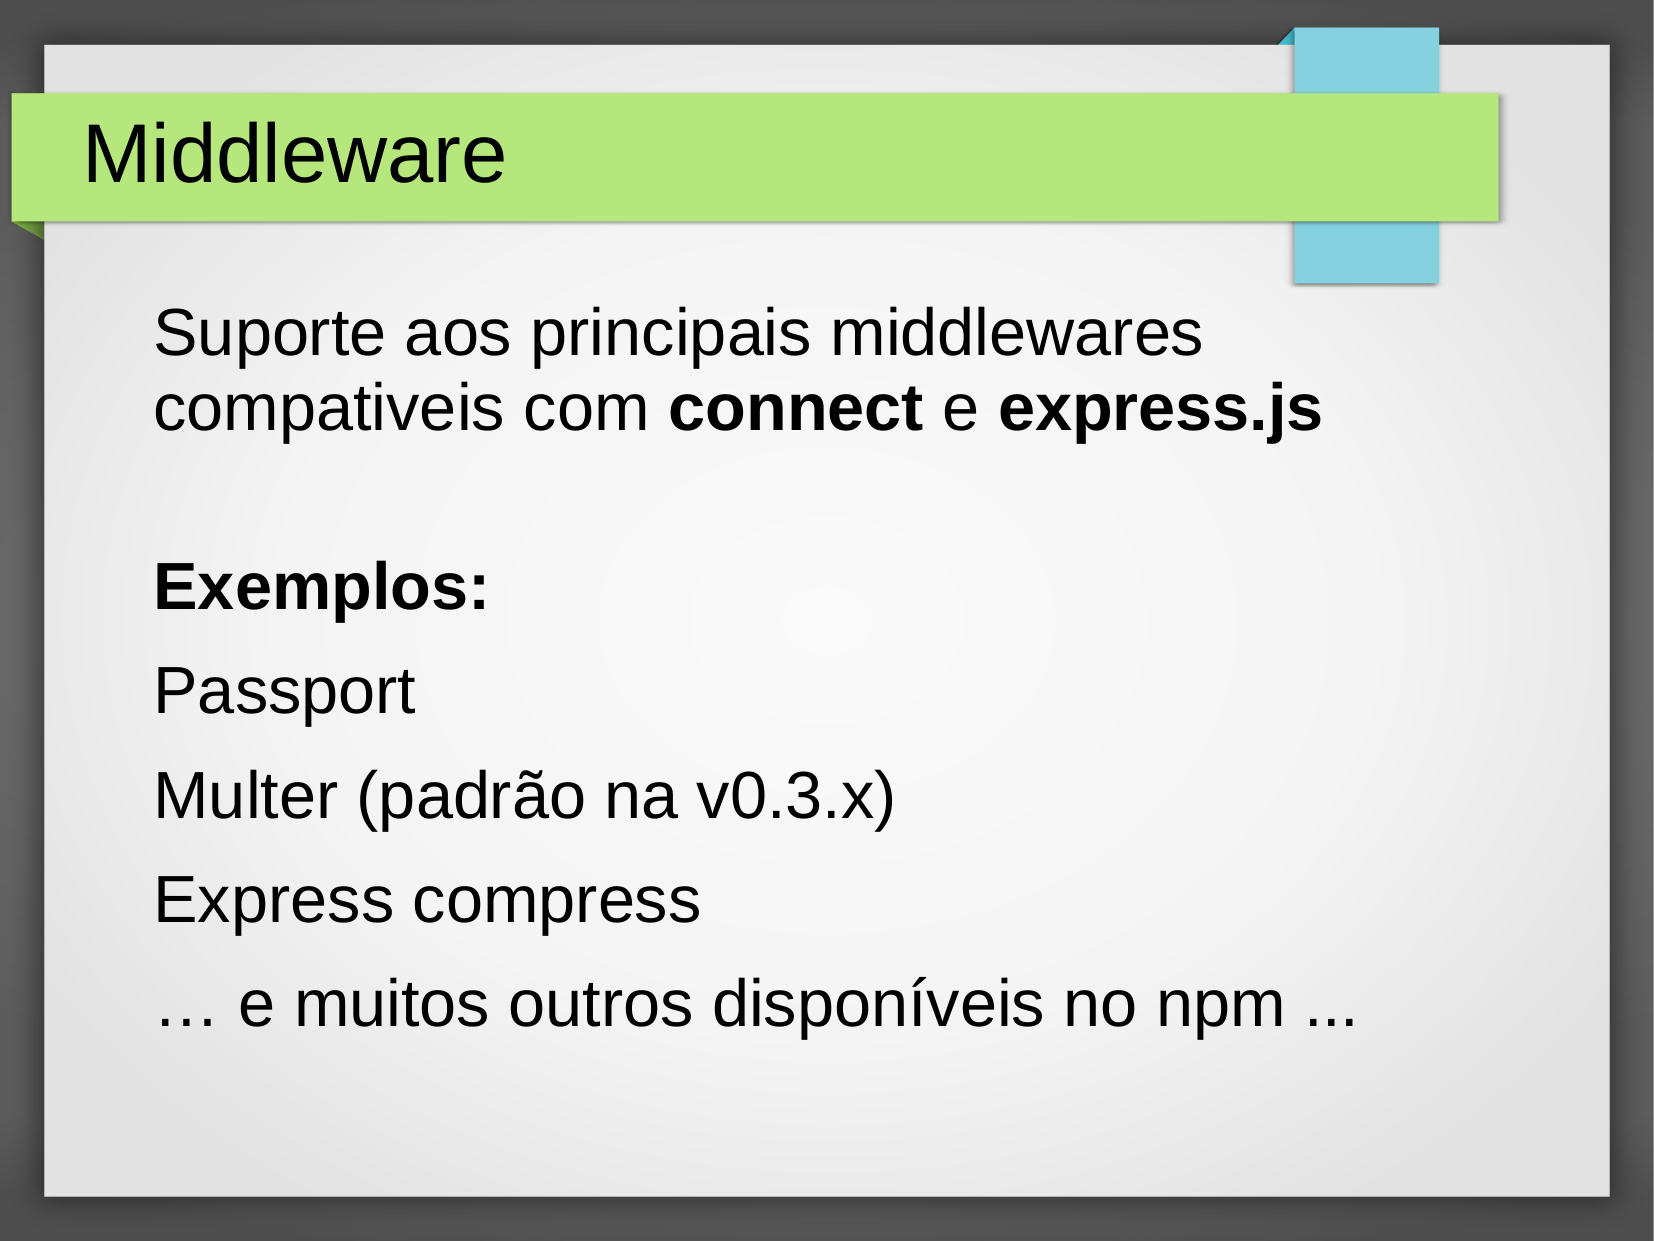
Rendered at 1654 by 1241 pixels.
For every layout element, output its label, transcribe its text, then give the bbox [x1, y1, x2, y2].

picture [0, 0, 1654, 1241]
title Middleware [82, 94, 1264, 213]
list Suporte aos principais middlewares compativeis com connect e express.js Exemplos: Passport Multer (padrão na v0.3.x) Express compress … e muitos outros disponíveis no npm ... [82, 295, 1571, 1134]
